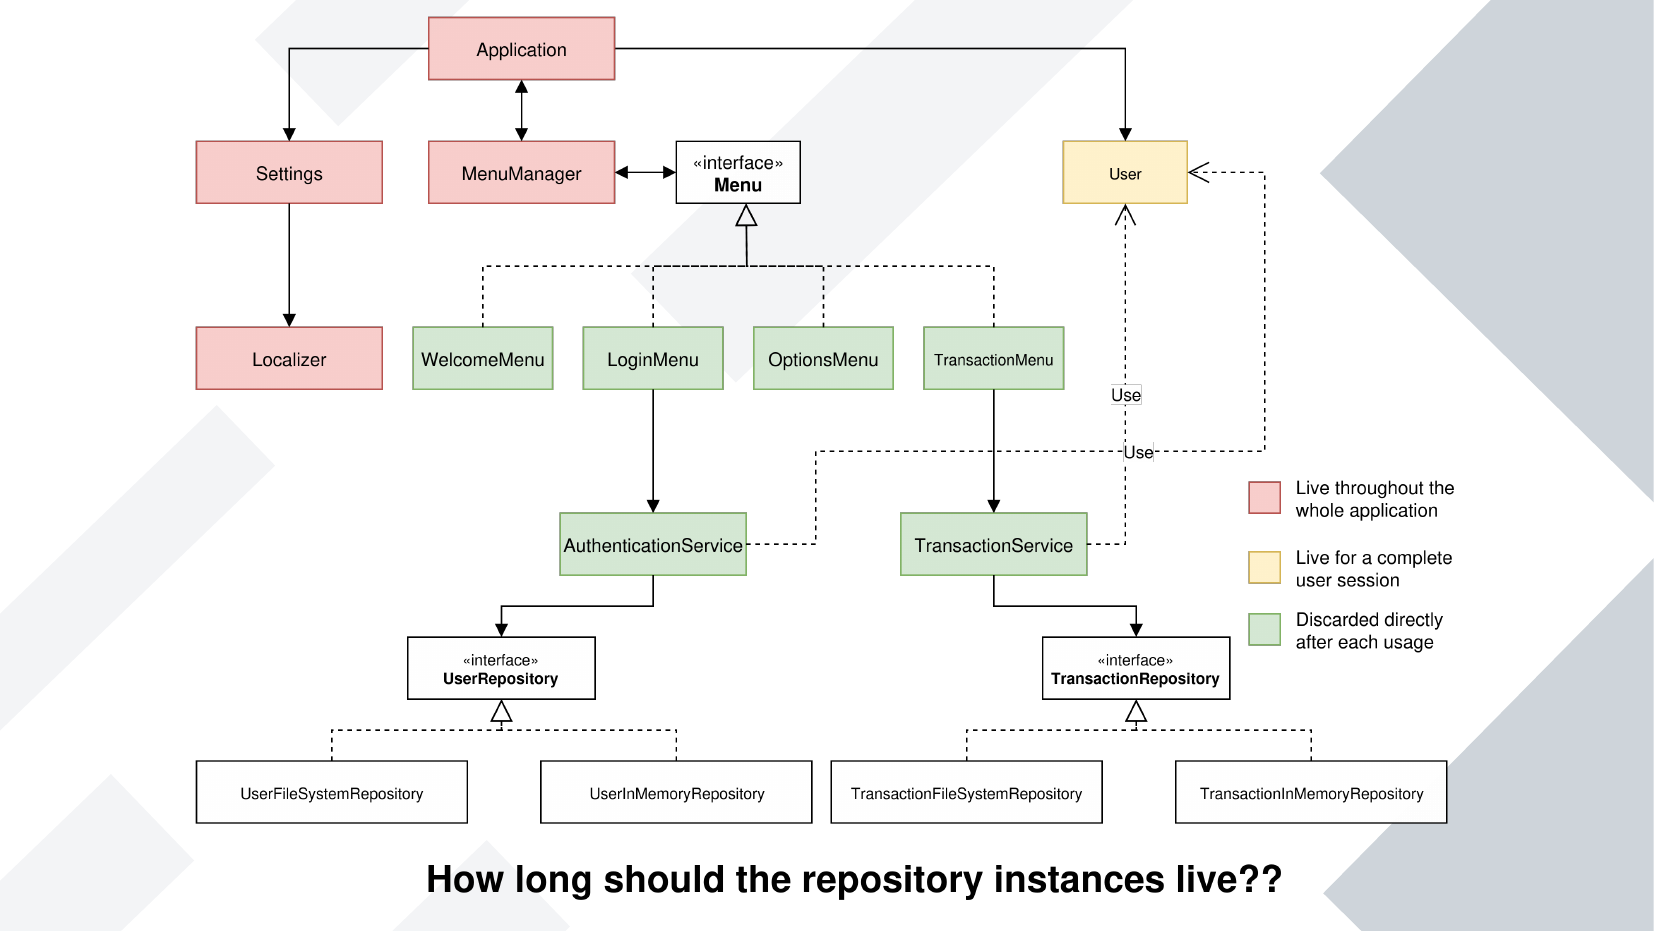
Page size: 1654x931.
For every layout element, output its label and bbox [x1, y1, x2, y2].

picture [180, 1, 1479, 931]
